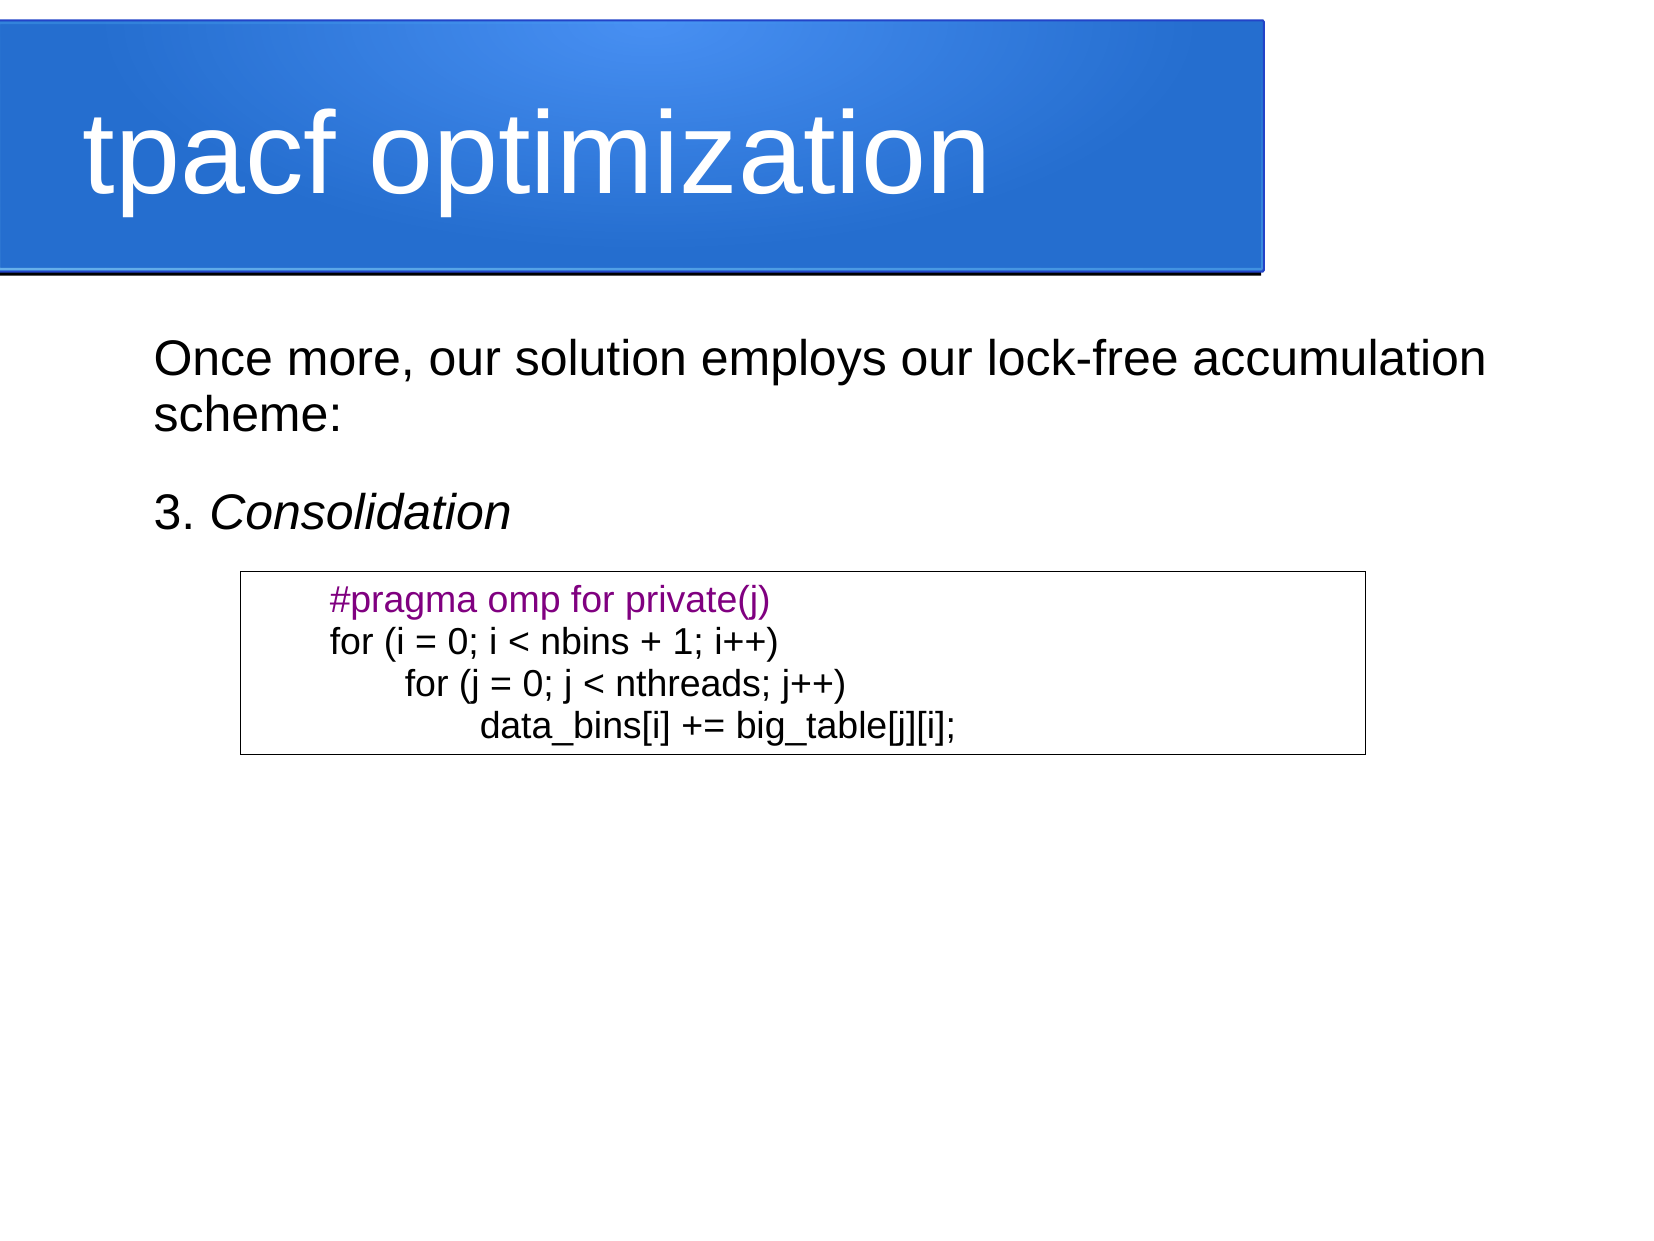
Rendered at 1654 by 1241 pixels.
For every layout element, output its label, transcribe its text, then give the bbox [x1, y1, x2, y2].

list Once more, our solution employs our lock-free accumulation scheme: 3. Consolidation [82, 330, 1538, 1050]
text_box #pragma omp for private(j) for (i = 0; i < nbins + 1; i++) for (j = 0; j < nthreads; j++) data_bins[i] += big_table[j][i]; [240, 571, 1366, 755]
title tpacf optimization [82, 49, 1250, 257]
